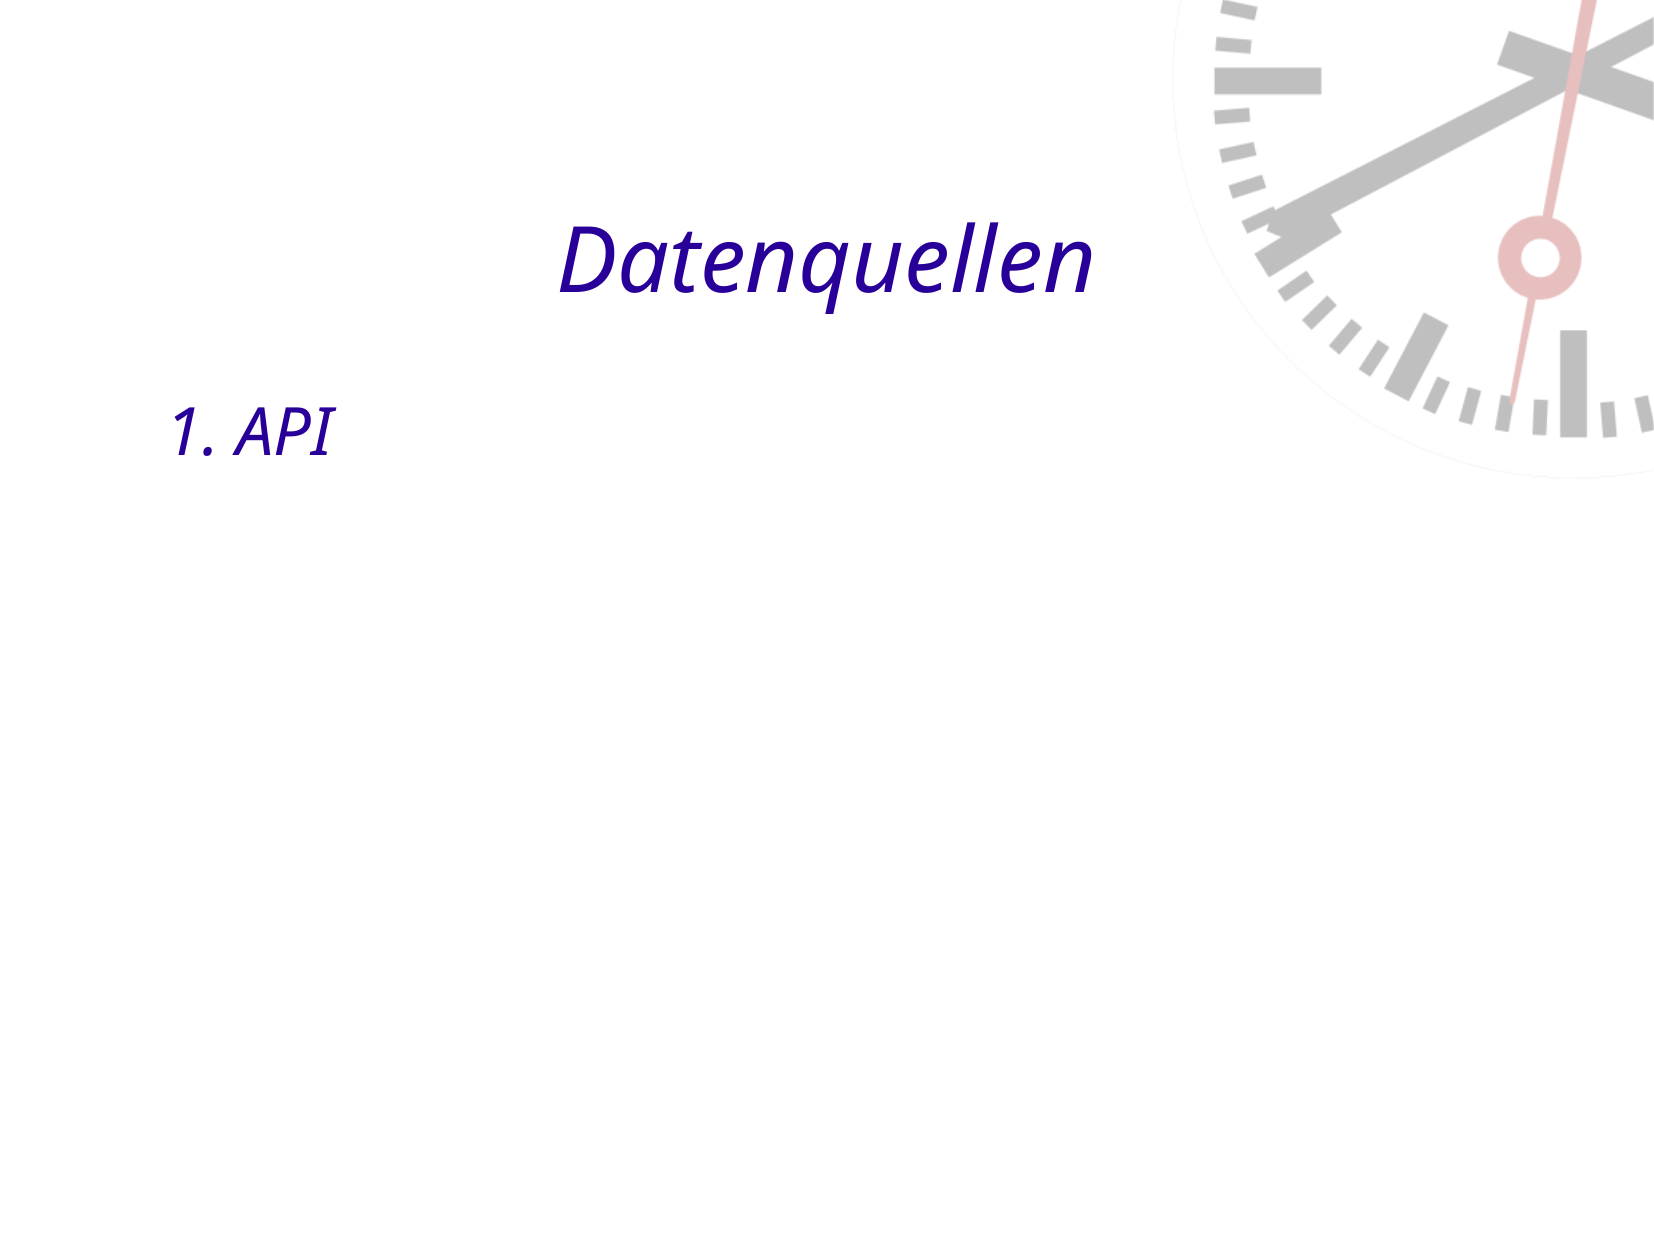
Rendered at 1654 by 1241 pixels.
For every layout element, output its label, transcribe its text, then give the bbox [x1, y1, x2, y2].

title Datenquellen [147, 153, 1506, 361]
picture [0, 0, 1654, 1241]
list API [147, 383, 1506, 1188]
